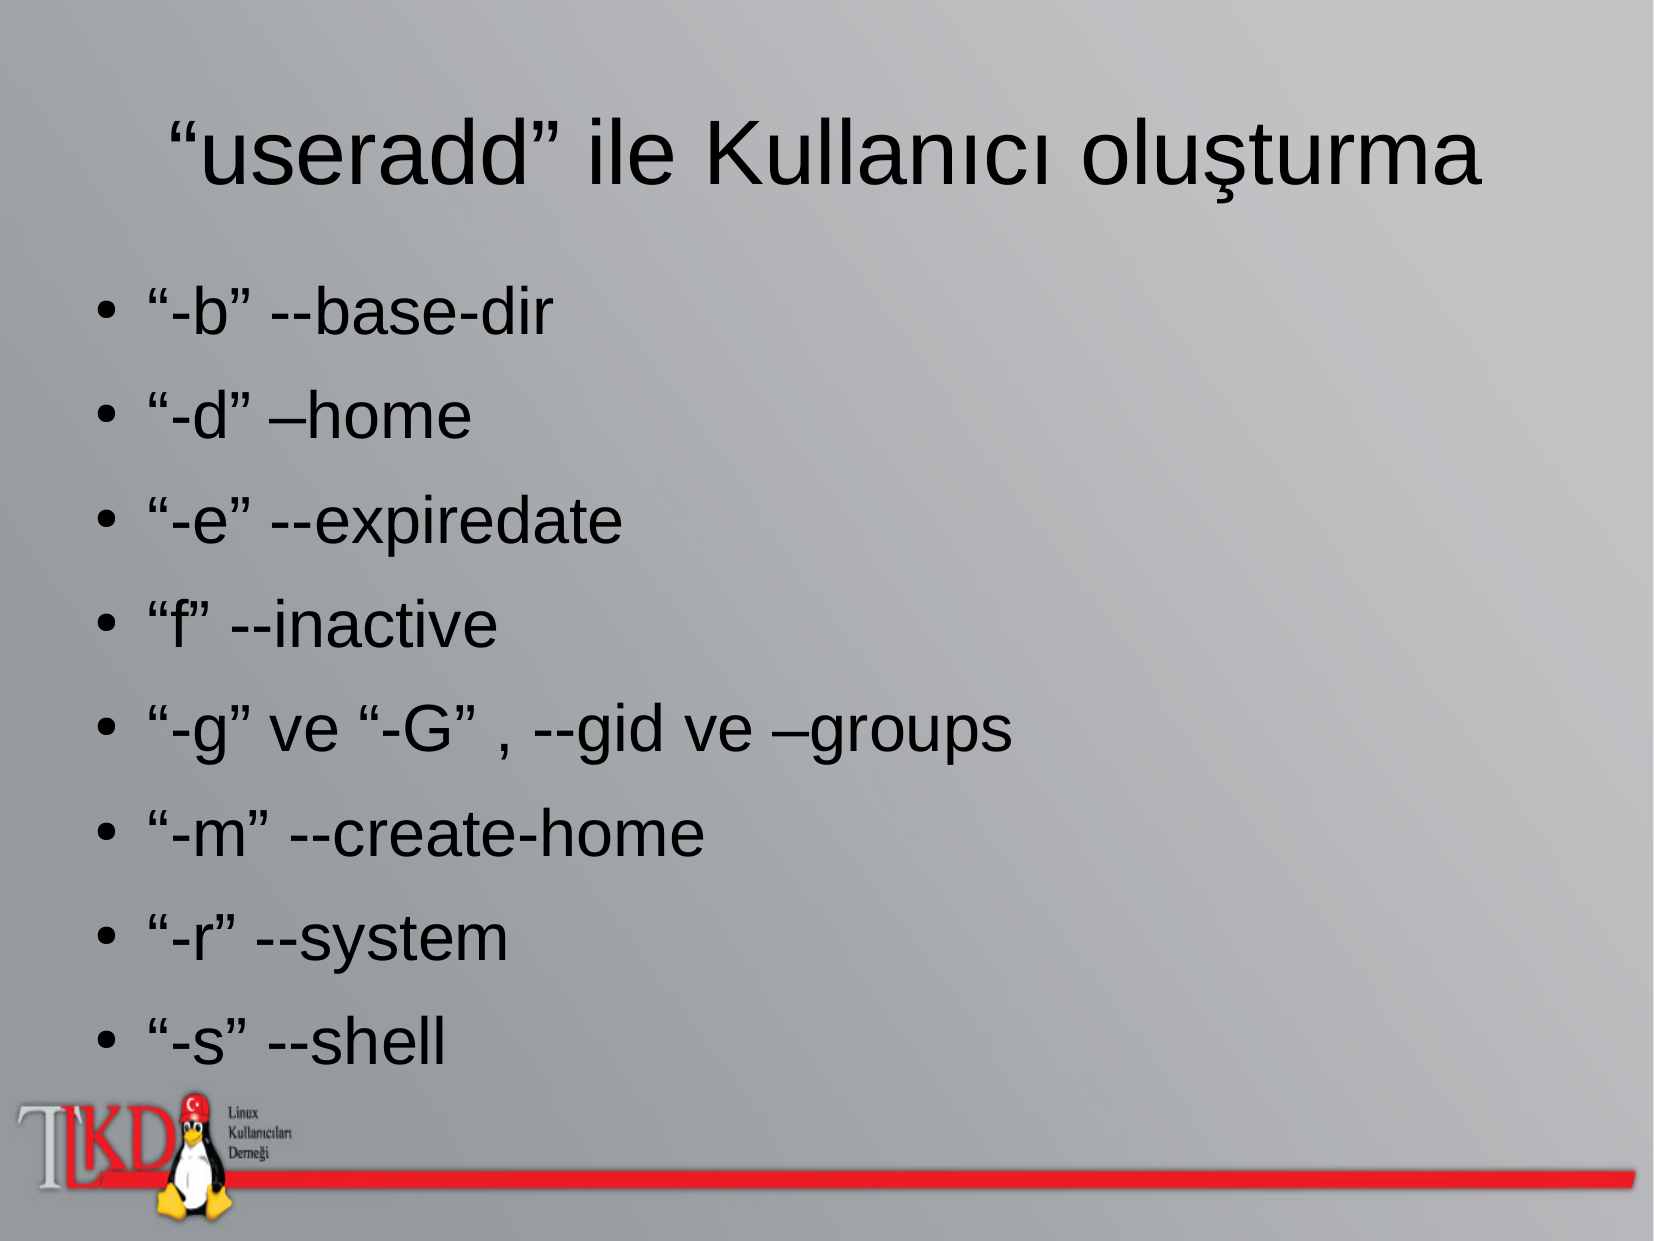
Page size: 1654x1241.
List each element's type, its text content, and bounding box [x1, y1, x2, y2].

picture [0, 0, 1654, 1241]
list “-b” --base-dir “-d” –home “-e” --expiredate “f” --inactive “-g” ve “-G” , --gid ve –groups “-m” --create-home “-r” --system “-s” --shell [76, 274, 1565, 1093]
title “useradd” ile Kullanıcı oluşturma [82, 49, 1571, 257]
